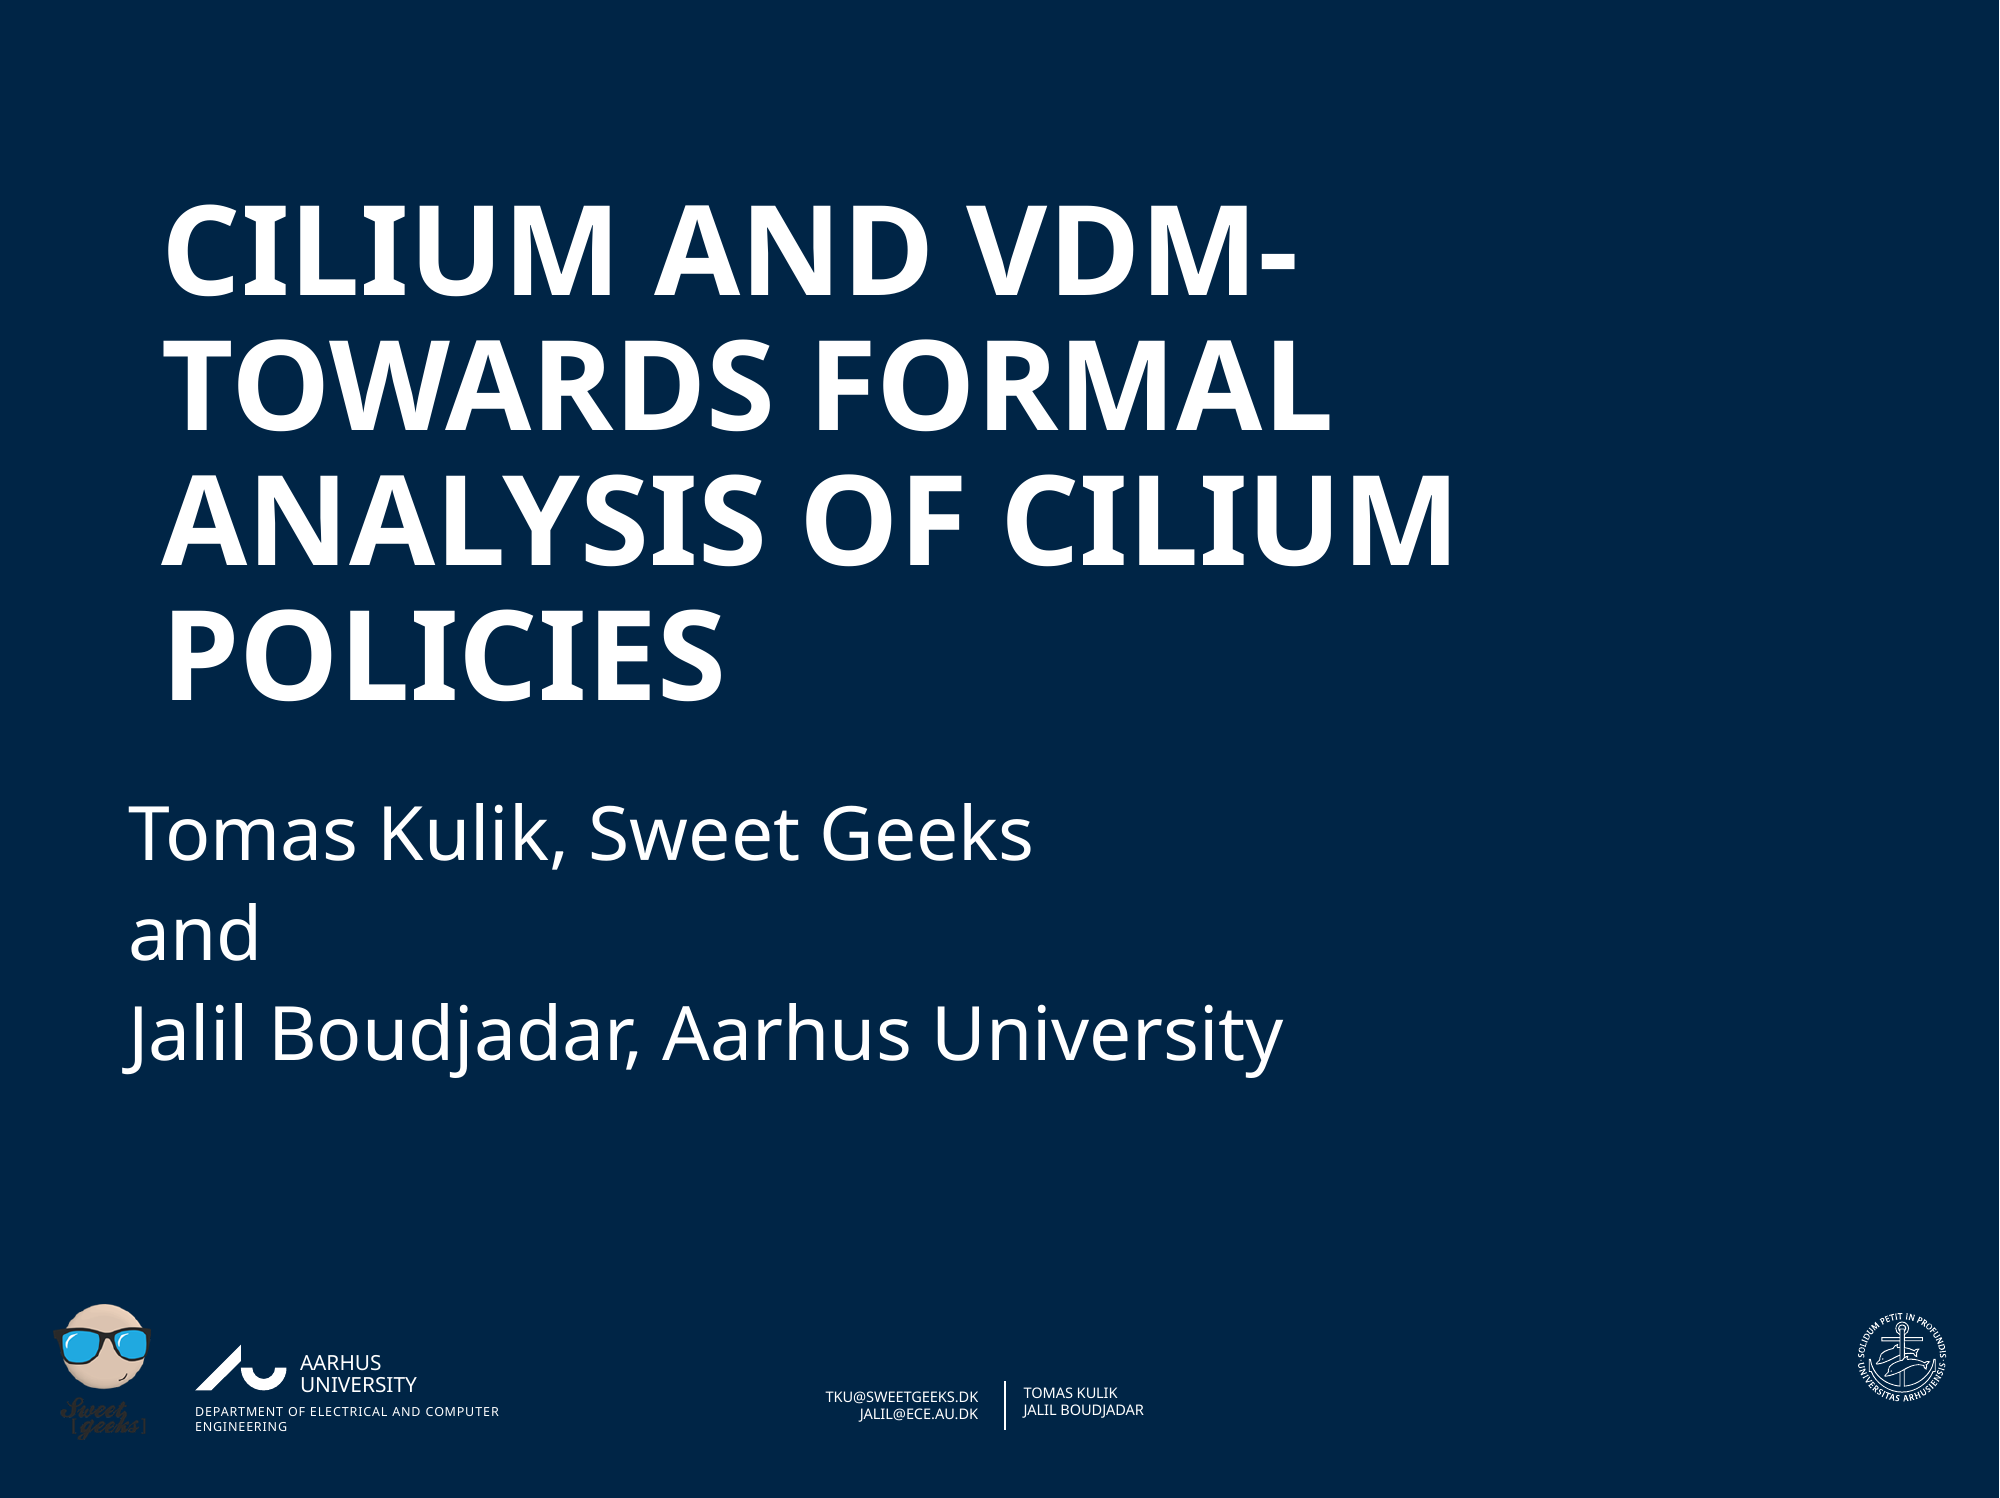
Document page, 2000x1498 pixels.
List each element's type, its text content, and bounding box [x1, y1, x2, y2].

text_box Tomas Kulik, Sweet Geeks and Jalil Boudjadar, Aarhus University [113, 767, 1661, 1083]
picture [0, 0, 2000, 1498]
title Cilium and VDM- Towards formal analysis of Cilium policies [161, 321, 1898, 594]
